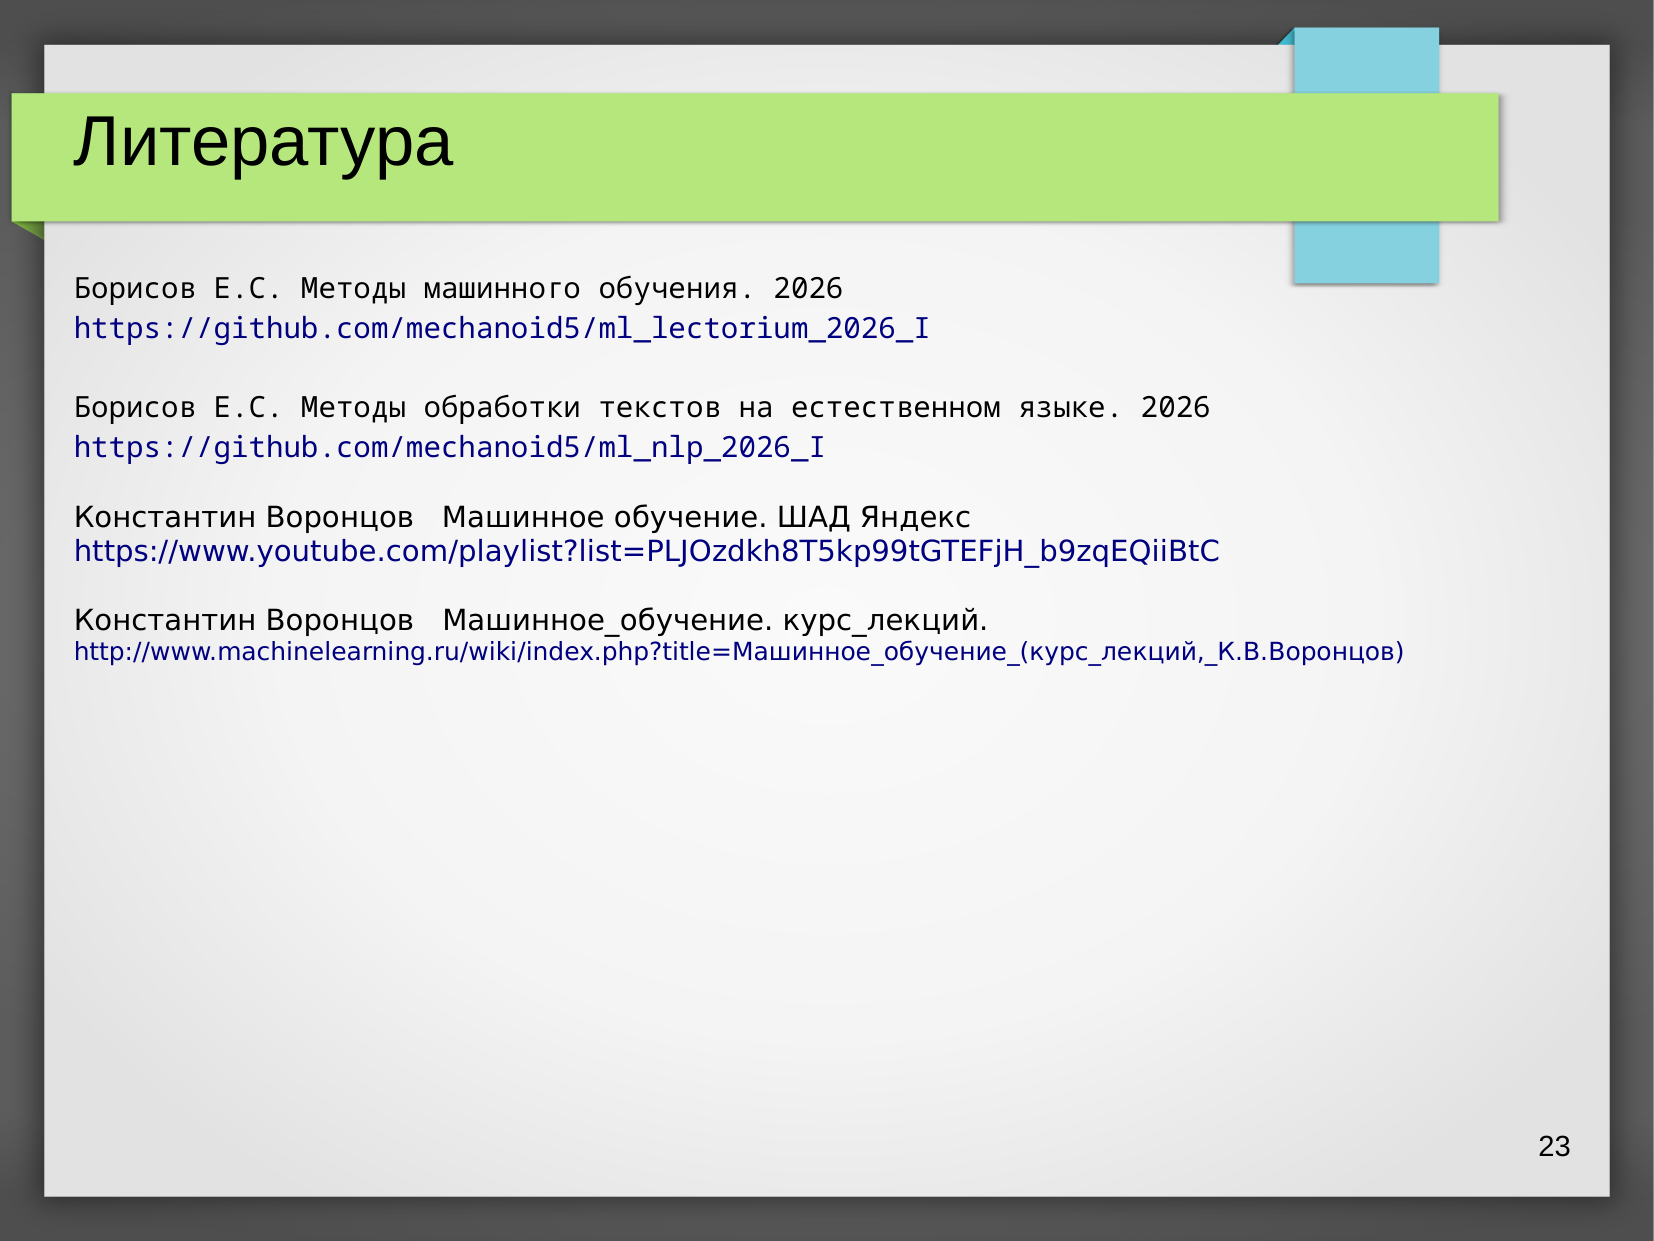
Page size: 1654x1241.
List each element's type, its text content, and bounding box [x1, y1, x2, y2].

picture [0, 0, 1654, 1241]
text_box Литература [59, 94, 1004, 189]
text_box Борисов Е.С. Методы машинного обучения. 2026 https://github.com/mechanoid5/ml_lectorium_2026_I Борисов Е.С. Методы обработки текстов на естественном языке. 2026 https://github.com/mechanoid5/ml_nlp_2026_I Константин Воронцов Машинное обучение. ШАД Яндекс https://www.youtube.com/playlist?list=PLJOzdkh8T5kp99tGTEFjH_b9zqEQiiBtC Константин Воронцов Машинное_обучение. курс_лекций. http://www.machinelearning.ru/wiki/index.php?title=Машинное_обучение_(курс_лекций,_К.В.Воронцов) [59, 259, 1583, 813]
